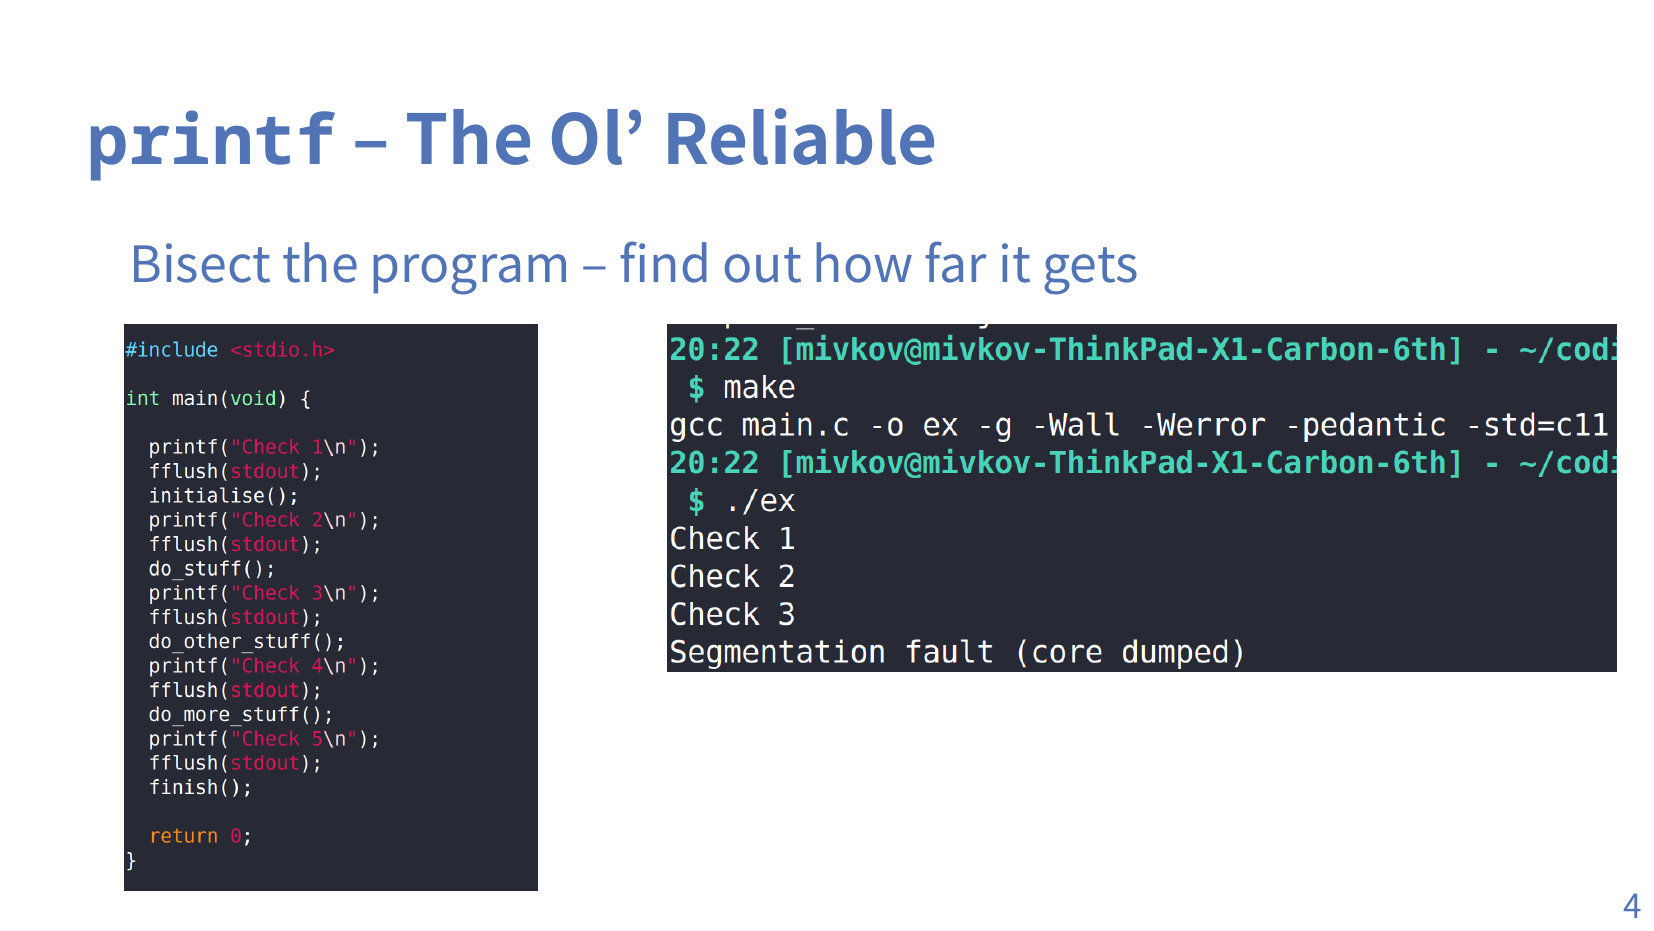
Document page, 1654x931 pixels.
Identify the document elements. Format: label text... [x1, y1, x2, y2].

picture [667, 324, 1617, 673]
title printf – The Ol’ Reliable [87, 93, 1563, 176]
subtitle Bisect the program – find out how far it gets [58, 224, 1524, 298]
picture [124, 324, 538, 891]
